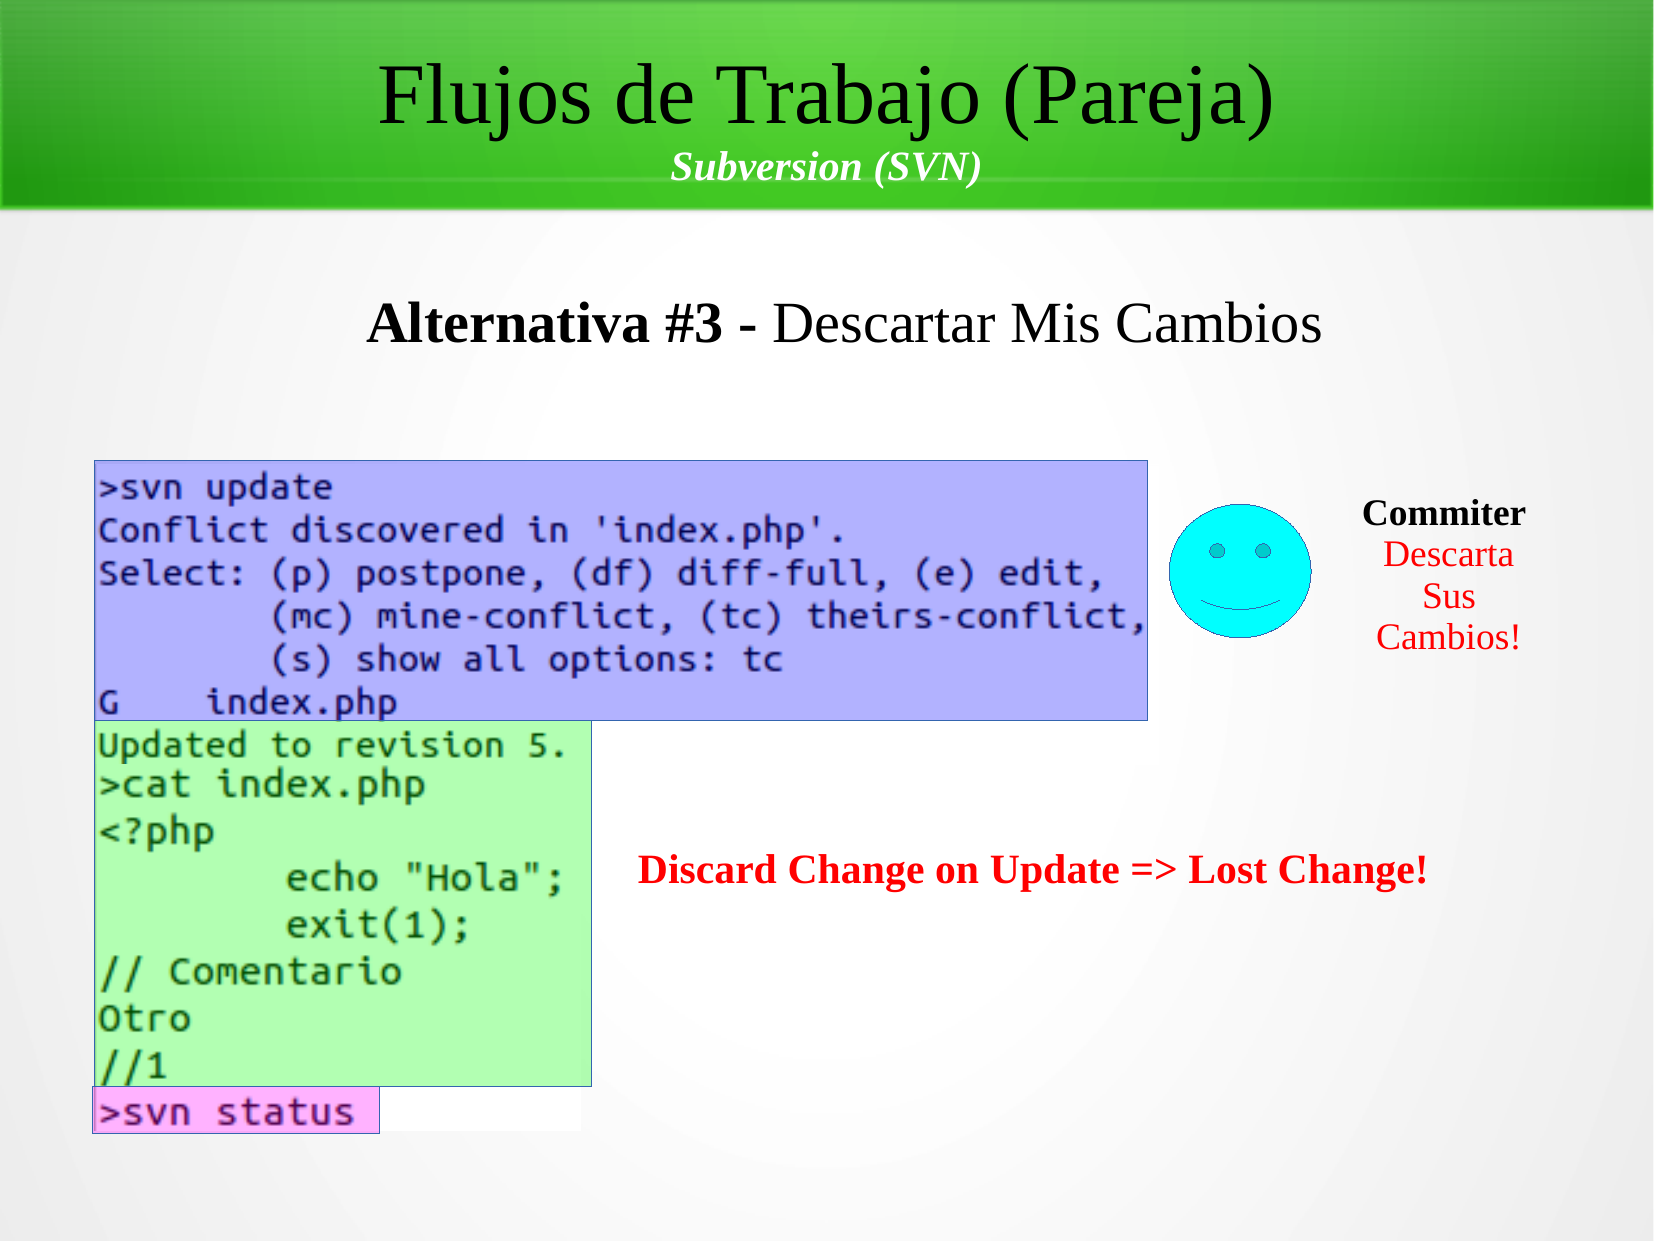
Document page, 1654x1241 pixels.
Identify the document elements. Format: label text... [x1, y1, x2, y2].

text_box [1169, 504, 1312, 638]
title Flujos de Trabajo (Pareja) Subversion (SVN) [82, 46, 1571, 190]
text_box Commiter Descarta Sus Cambios! [1347, 484, 1551, 667]
text_box [92, 460, 1148, 1134]
picture [0, 0, 1654, 1241]
text_box Discard Change on Update => Lost Change! [623, 838, 1445, 900]
text_box Alternativa #3 - Descartar Mis Cambios [212, 283, 1477, 448]
